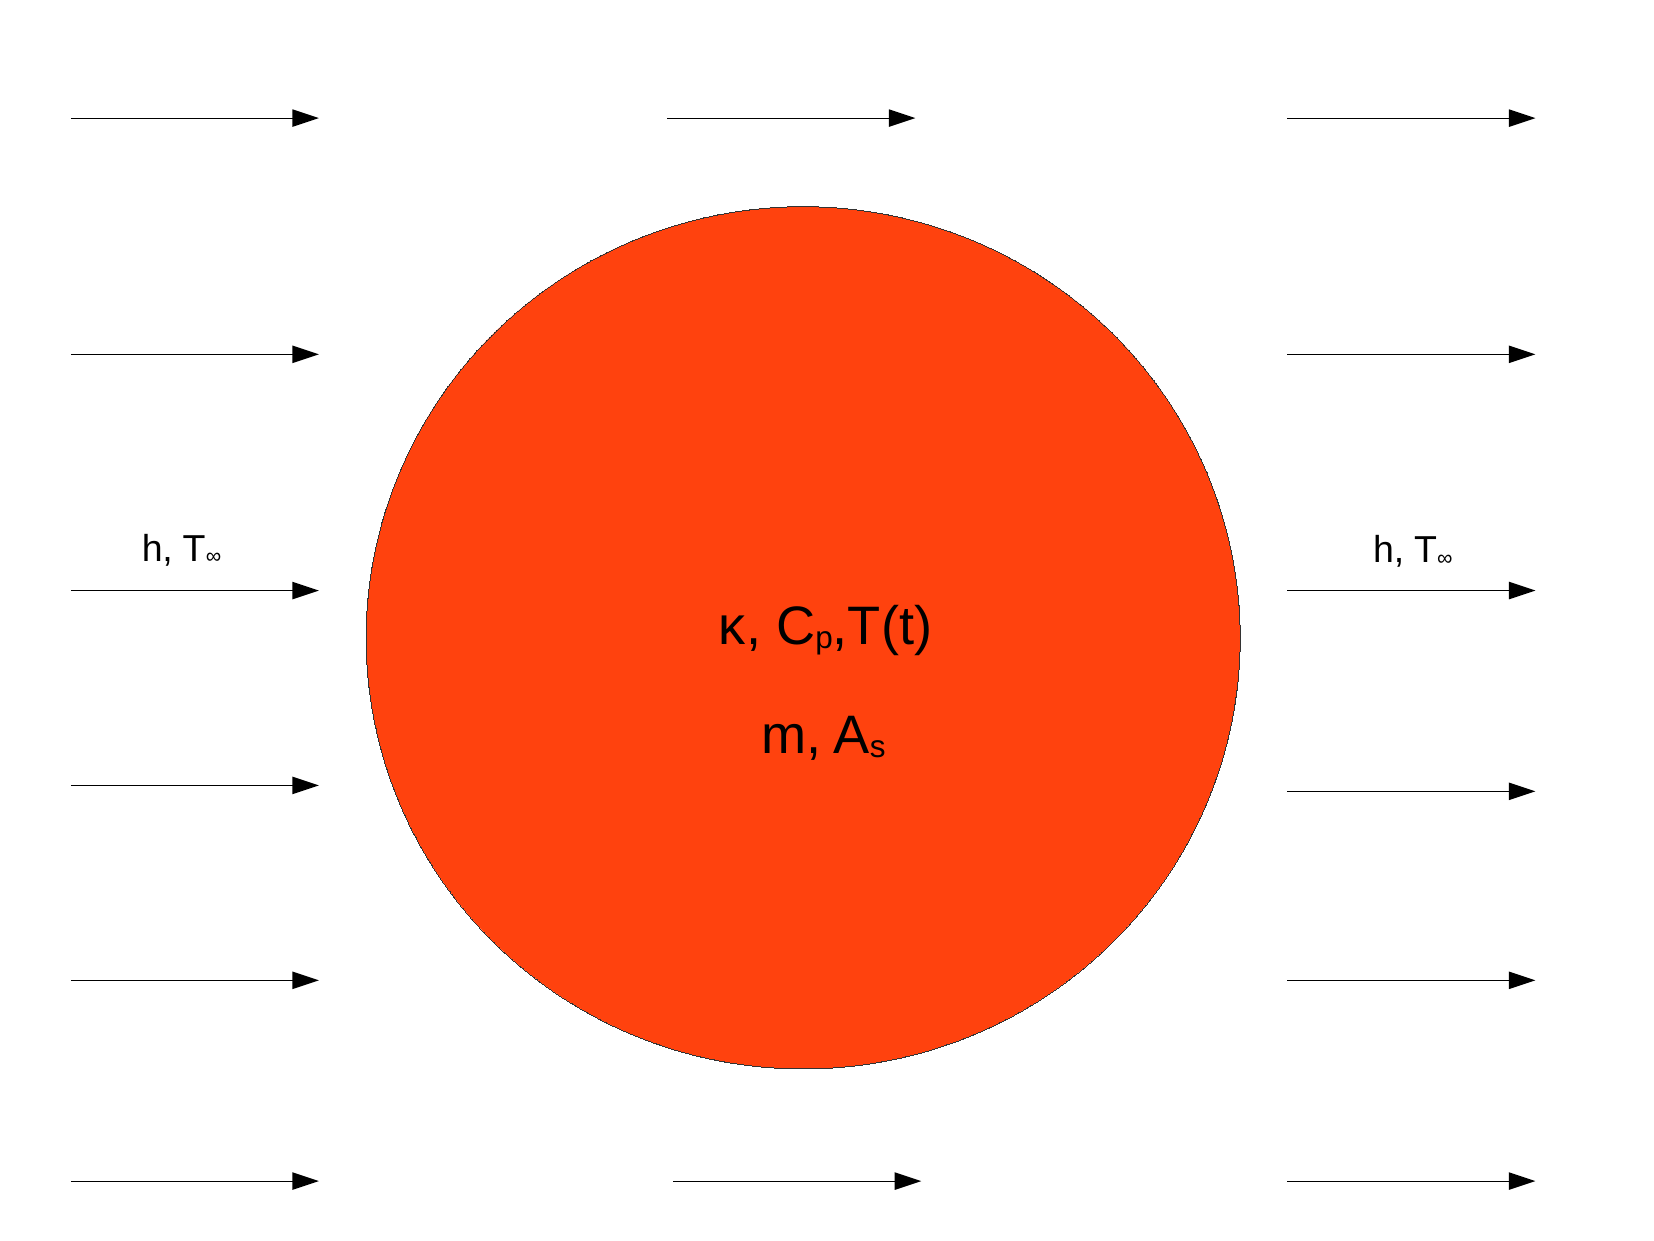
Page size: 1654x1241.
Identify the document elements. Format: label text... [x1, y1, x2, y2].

text_box m, As [746, 696, 901, 791]
text_box h, T∞ [127, 519, 237, 589]
text_box [366, 206, 1241, 1069]
text_box h, T∞ [1358, 521, 1468, 591]
text_box κ, Cp,T(t) [704, 588, 948, 692]
